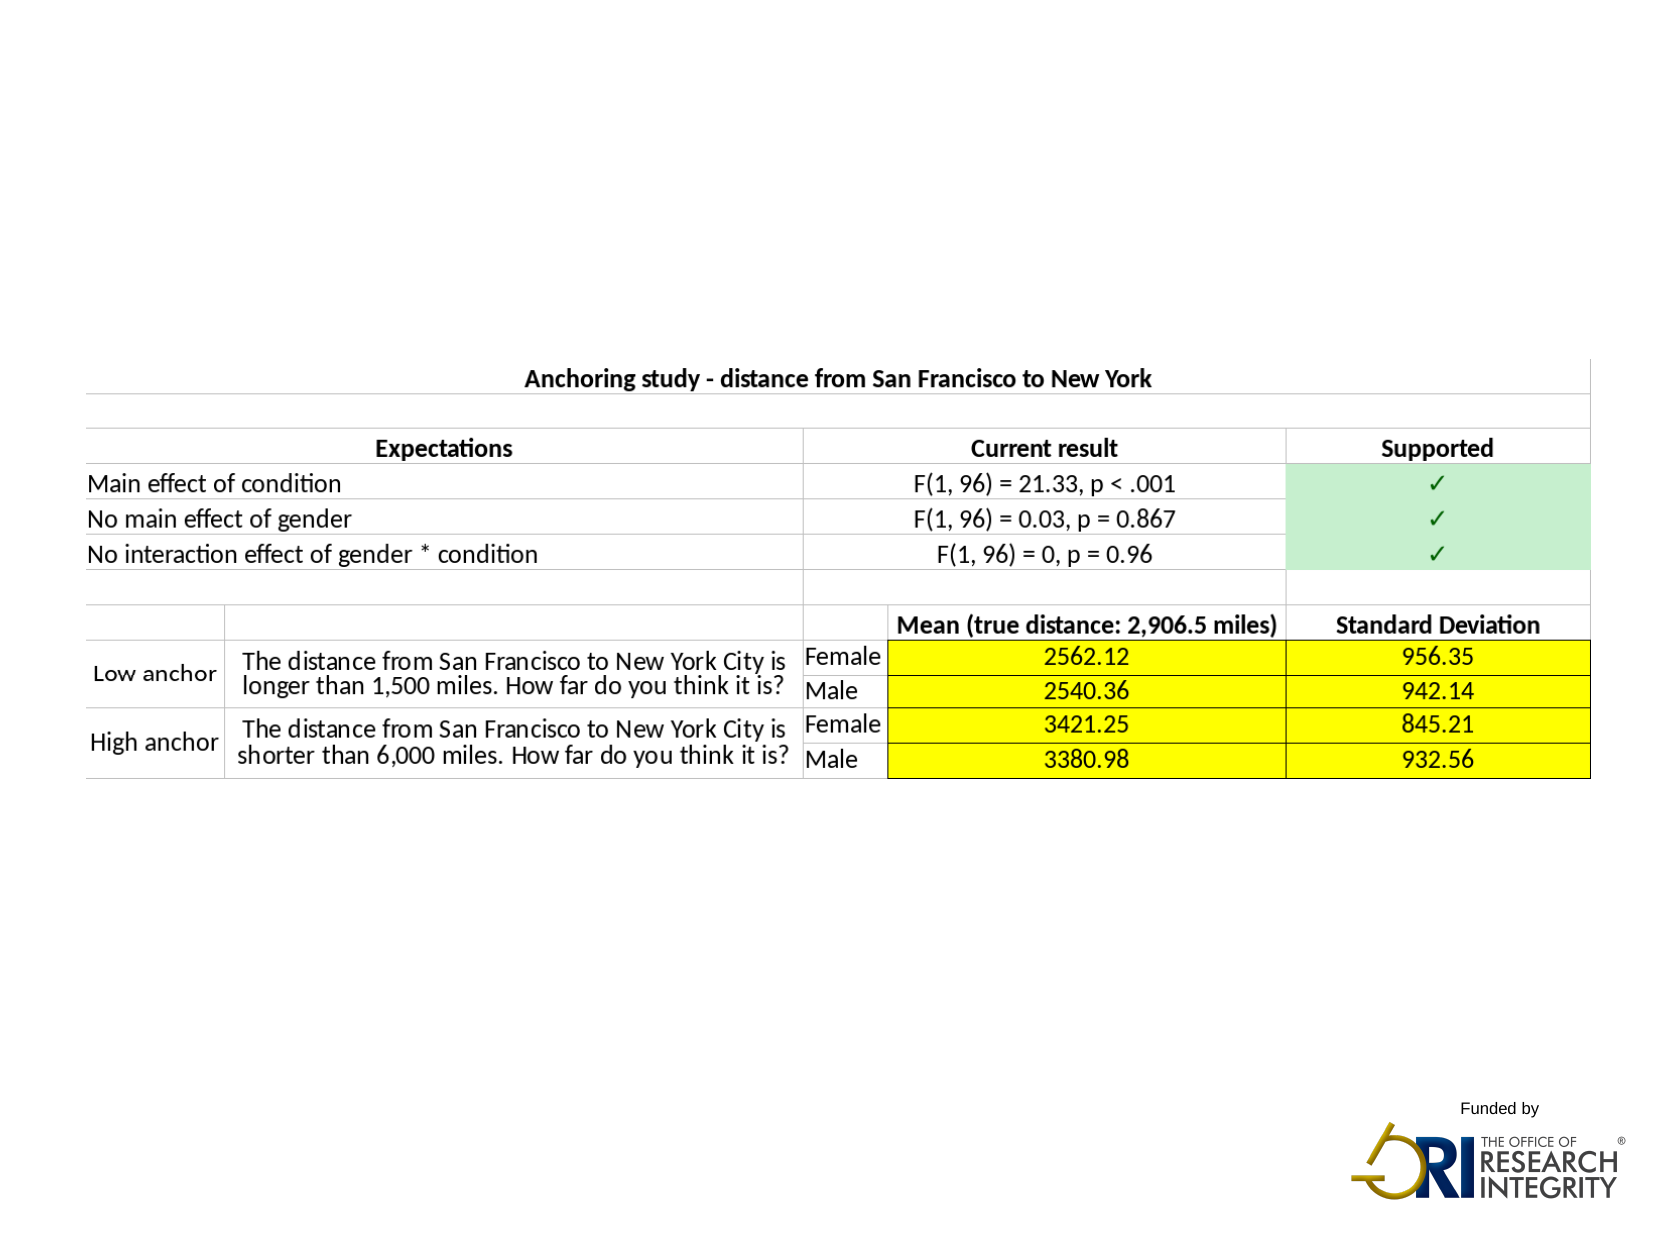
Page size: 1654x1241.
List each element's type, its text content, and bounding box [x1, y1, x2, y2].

text_box Funded by [1380, 1091, 1621, 1126]
picture [1341, 1109, 1636, 1216]
picture [86, 359, 1591, 779]
